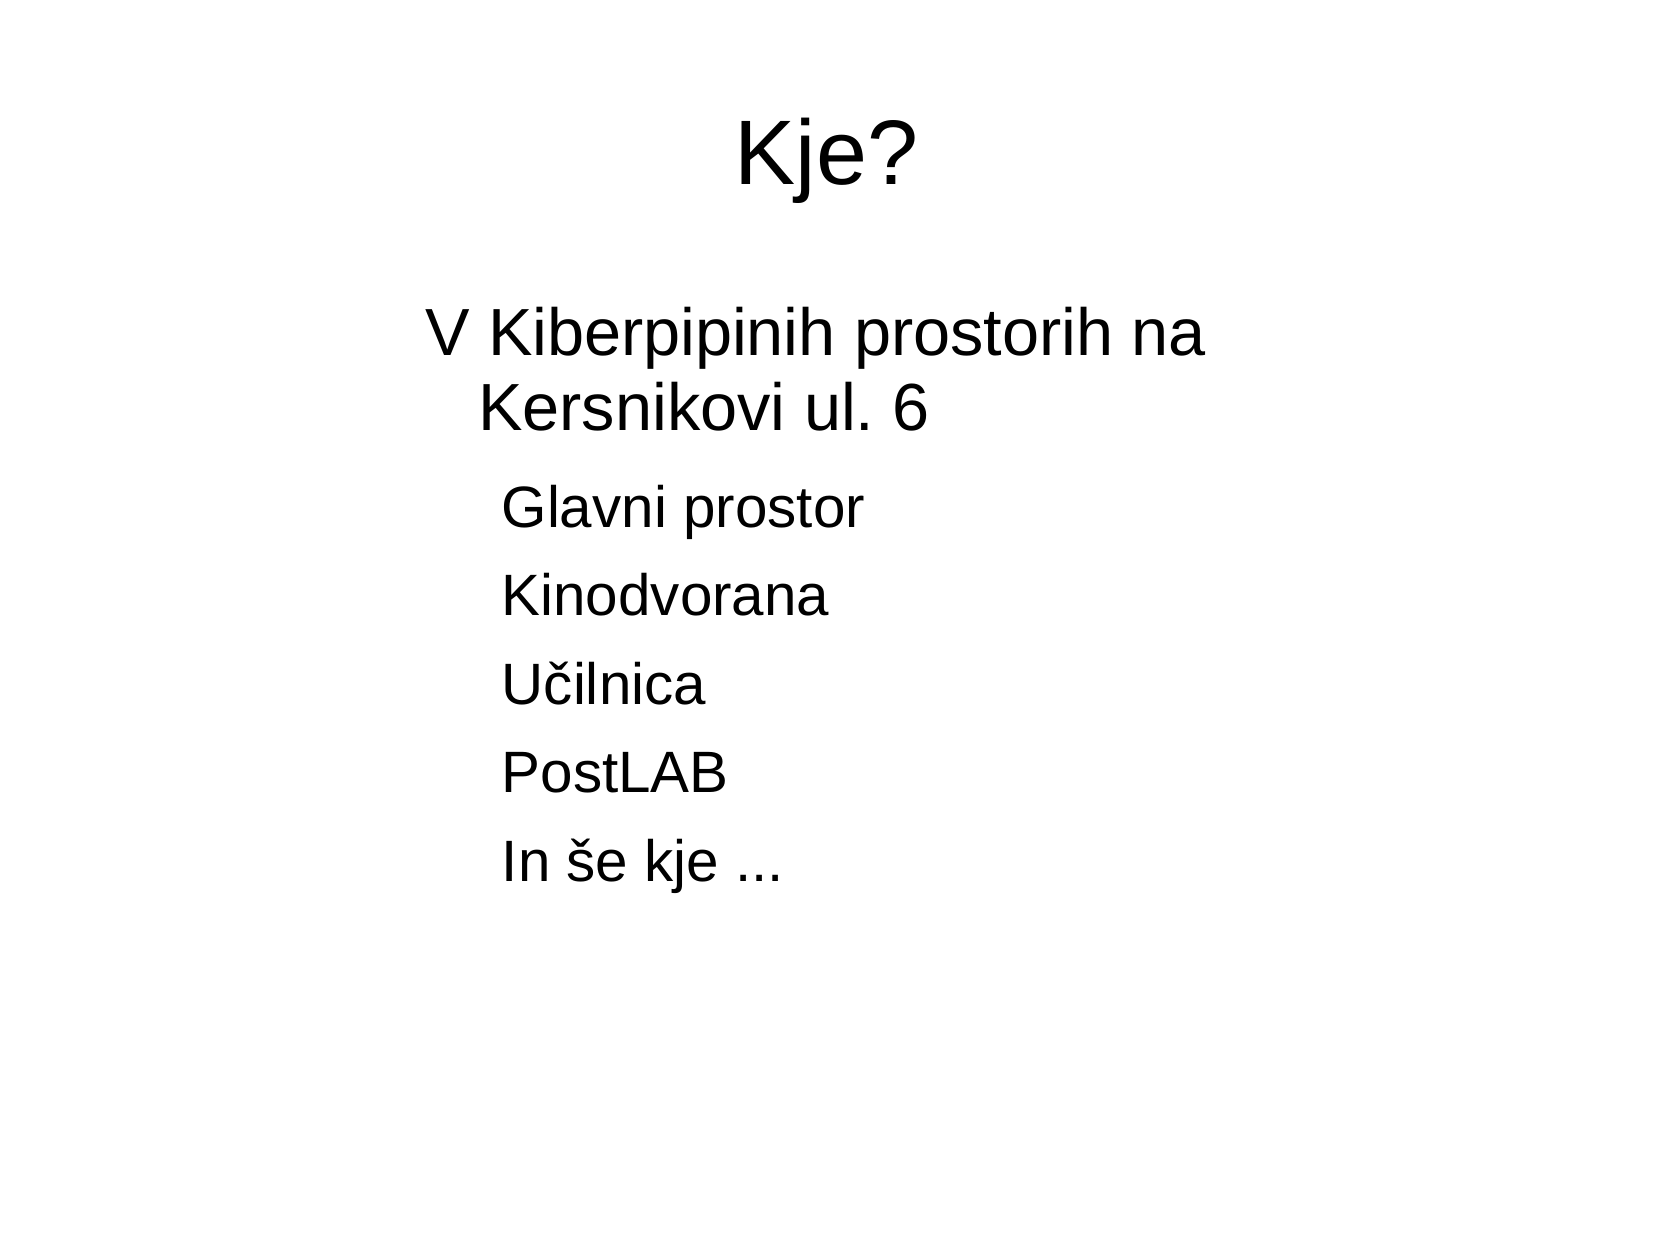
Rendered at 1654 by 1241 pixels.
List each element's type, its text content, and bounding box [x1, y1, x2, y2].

list V Kiberpipinih prostorih na Kersnikovi ul. 6 Glavni prostor Kinodvorana Učilnica PostLAB In še kje ... [407, 295, 1418, 1114]
title Kje? [82, 49, 1571, 257]
